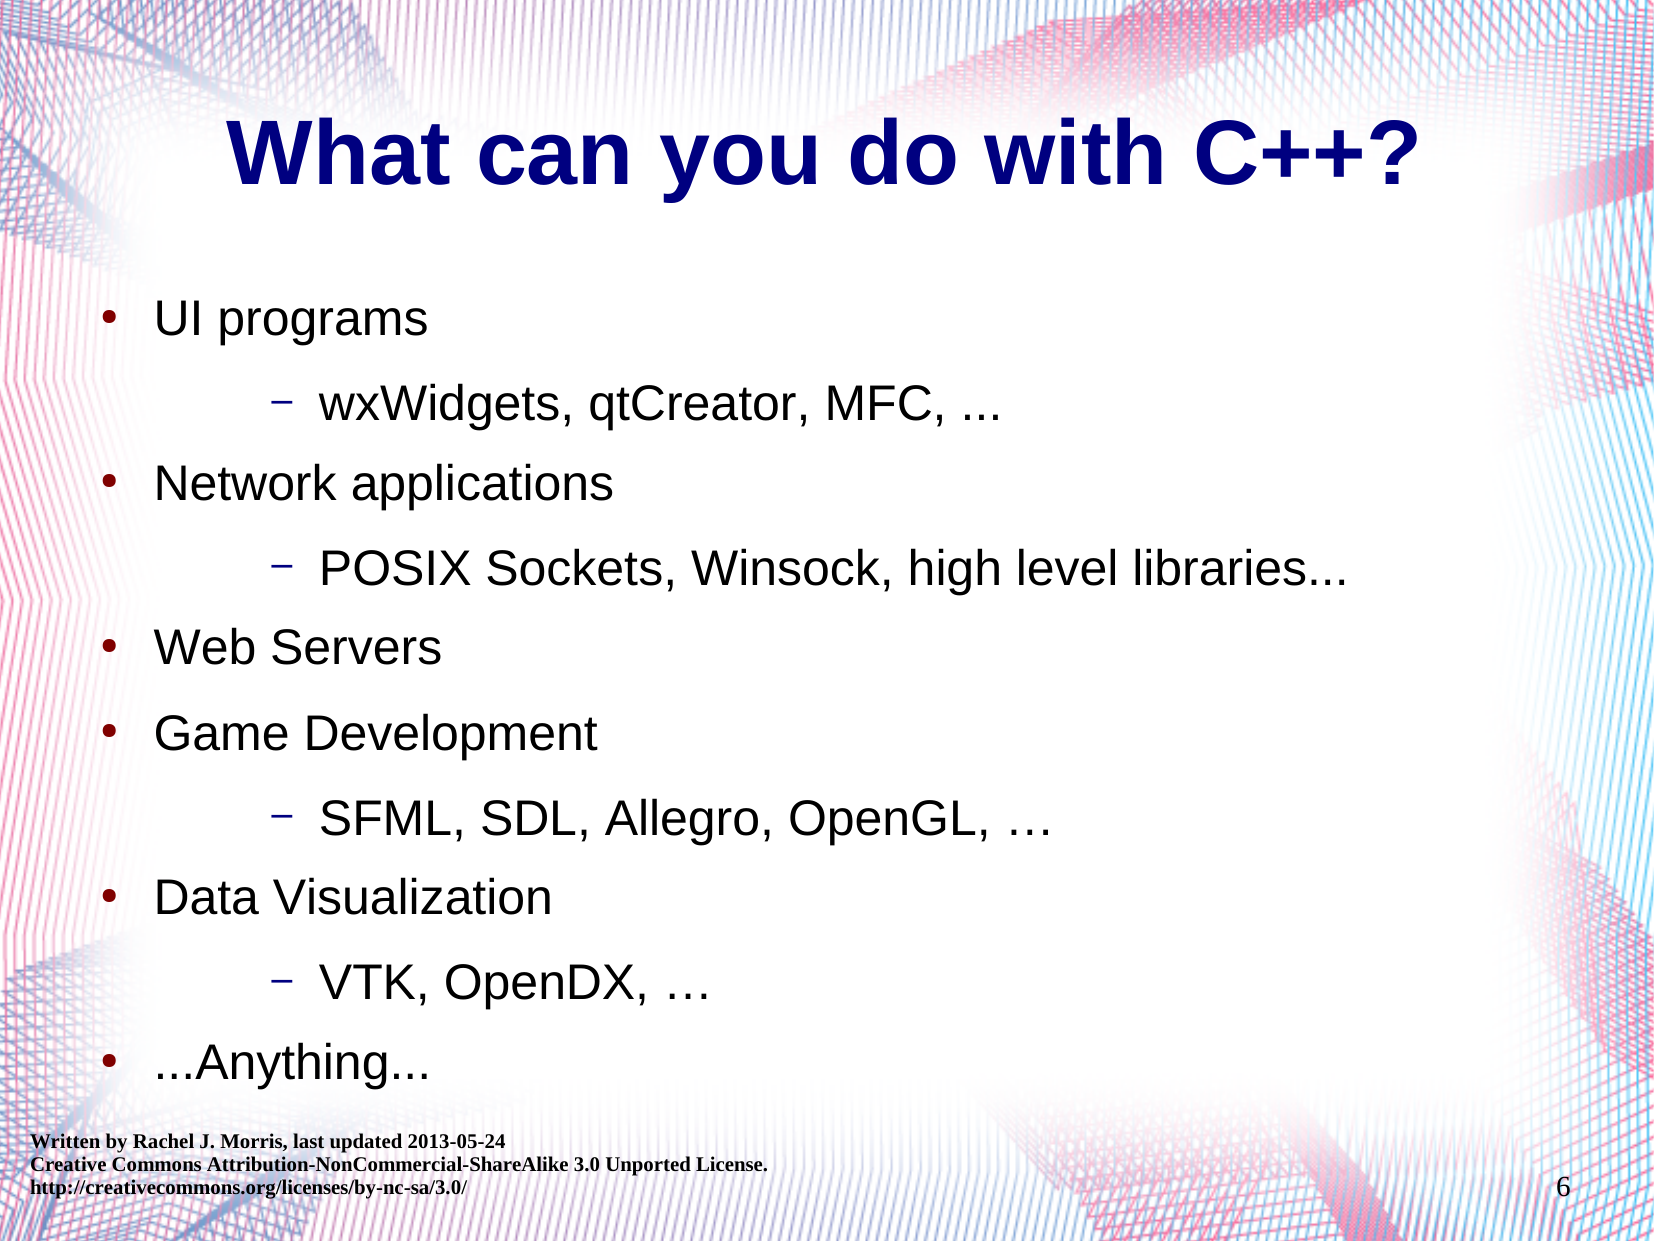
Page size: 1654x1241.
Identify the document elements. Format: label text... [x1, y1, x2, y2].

list UI programs wxWidgets, qtCreator, MFC, ... Network applications POSIX Sockets, Winsock, high level libraries... Web Servers Game Development SFML, SDL, Allegro, OpenGL, … Data Visualization VTK, OpenDX, … ...Anything... [82, 290, 1571, 1090]
title What can you do with C++? [82, 49, 1571, 257]
picture [0, 0, 1654, 1241]
